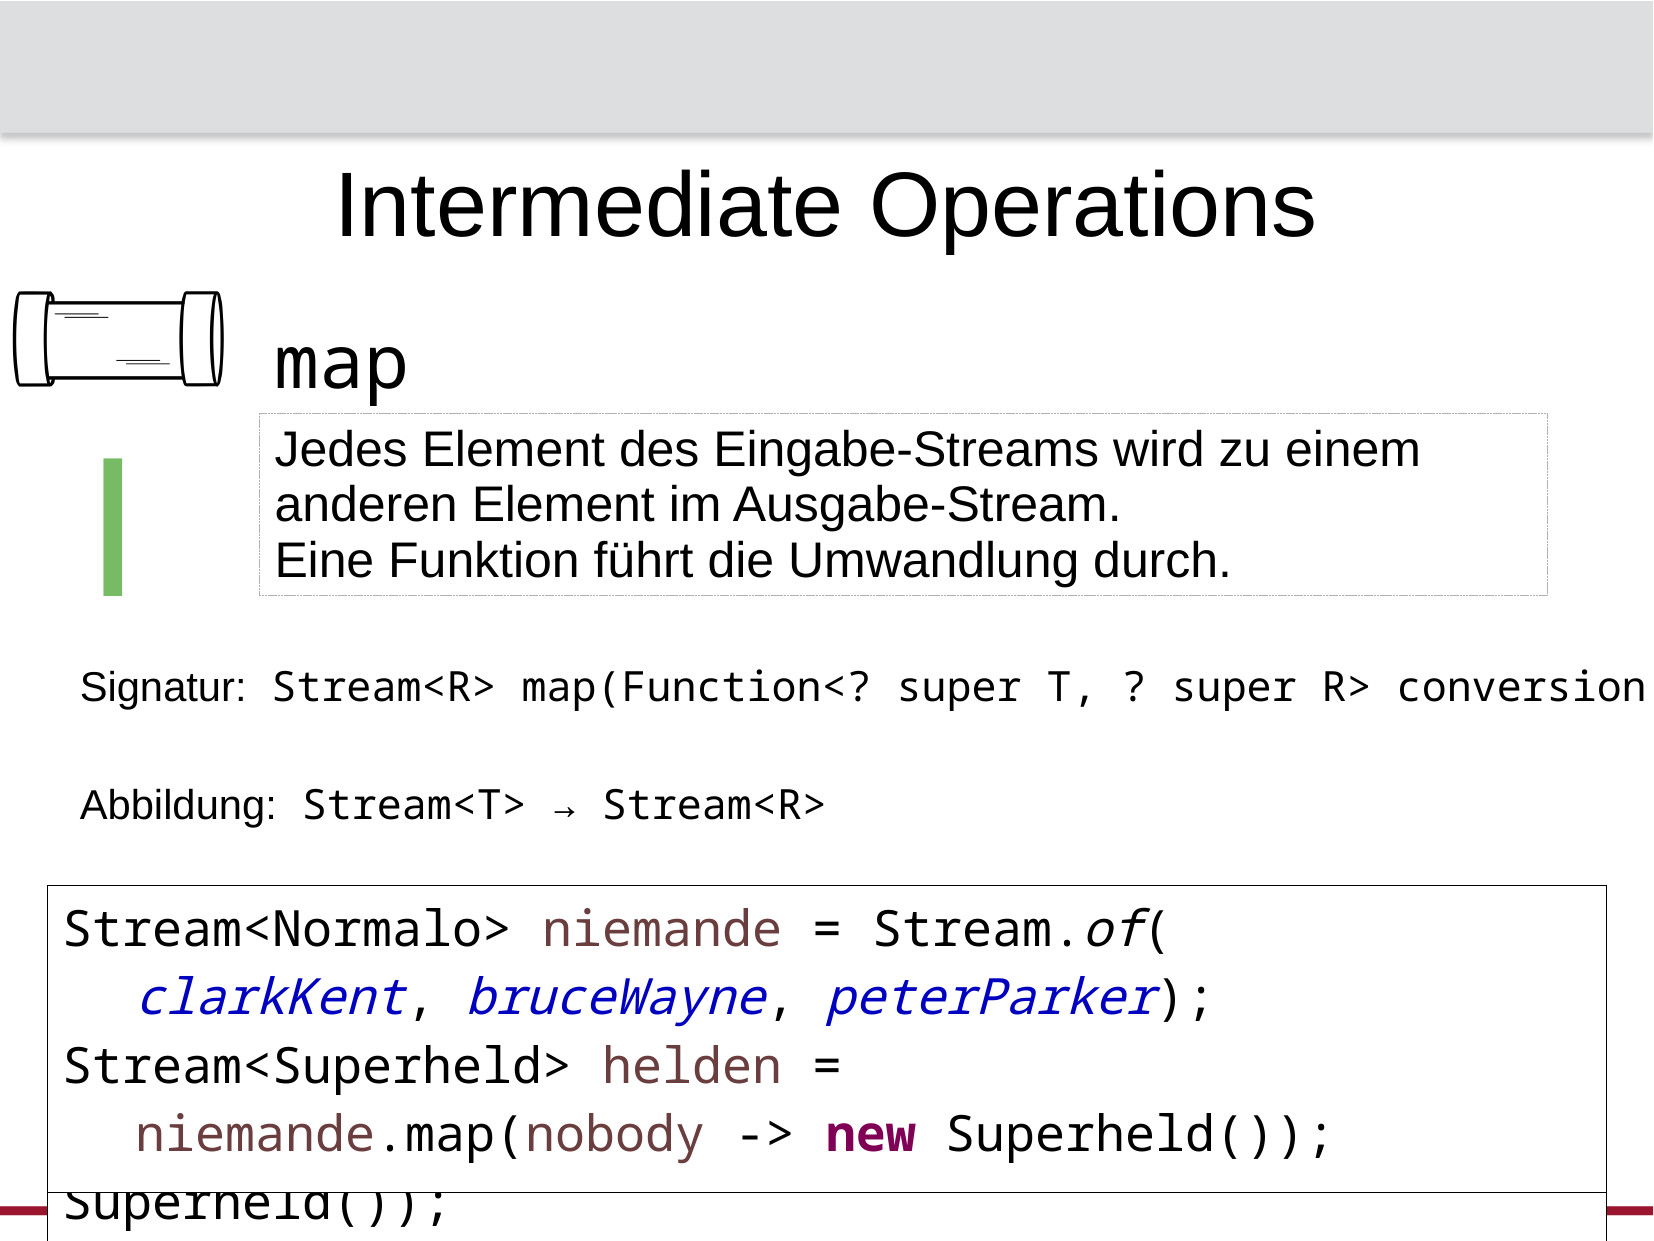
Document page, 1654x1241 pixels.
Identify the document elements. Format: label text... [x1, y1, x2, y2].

text_box map [259, 301, 626, 392]
text_box I [71, 408, 157, 647]
text_box Abbildung: Stream<T> → Stream<R> [64, 767, 798, 832]
title Intermediate Operations [82, 147, 1571, 257]
picture [0, 1, 1654, 1237]
text_box Signatur: Stream<R> map(Function<? super T, ? super R> conversion) [64, 649, 1573, 713]
text_box Stream<Normalo> niemande = Stream.of( clarkKent, bruceWayne, peterParker); Stream<Superheld> helden = niemande.map(nobody -> new Superheld()); [47, 885, 1607, 1193]
text_box Jedes Element des Eingabe-Streams wird zu einem anderen Element im Ausgabe-Stream. Eine Funktion führt die Umwandlung durch. [259, 413, 1548, 596]
